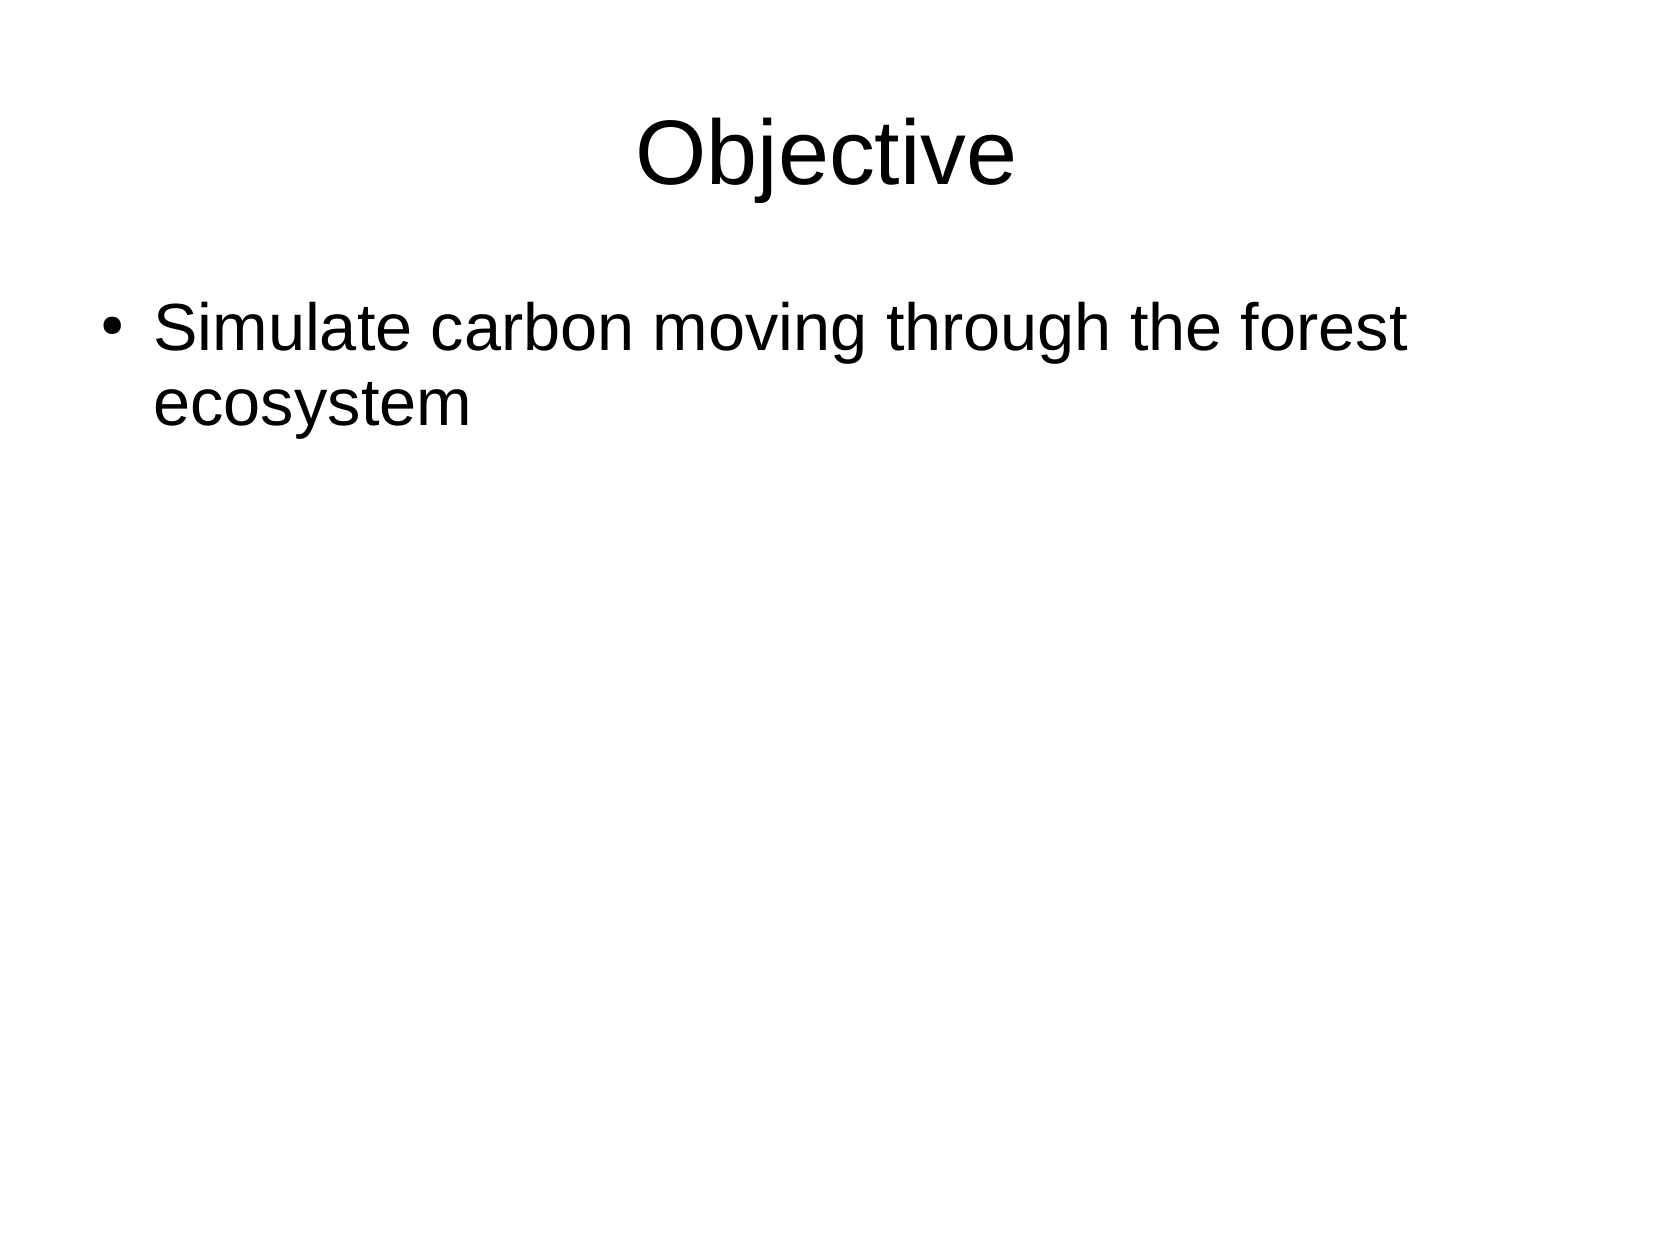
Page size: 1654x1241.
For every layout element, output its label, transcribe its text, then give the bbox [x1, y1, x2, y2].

list Simulate carbon moving through the forest ecosystem [82, 290, 1538, 1010]
title Objective [82, 49, 1571, 257]
